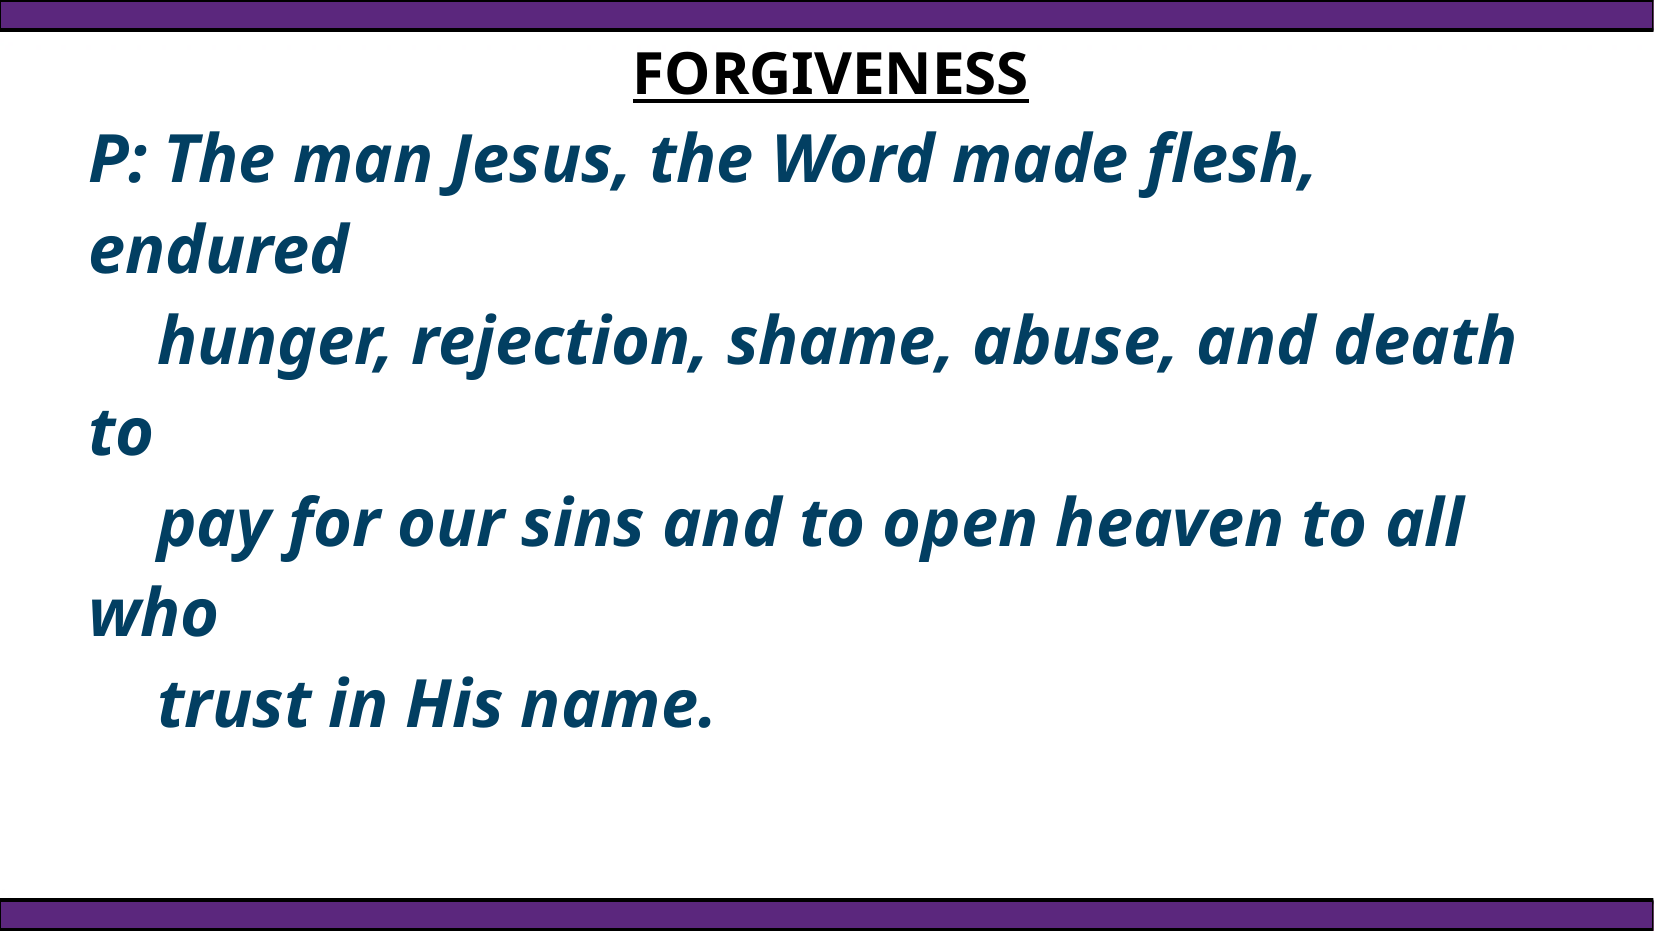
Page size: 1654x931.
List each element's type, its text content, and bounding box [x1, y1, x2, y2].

text_box [0, 0, 1654, 31]
text_box [0, 900, 1654, 931]
picture [0, 31, 1654, 900]
text_box FORGIVENESS P: The man Jesus, the Word made flesh, endured hunger, rejection, shame, abuse, and death to pay for our sins and to open heaven to all who trust in His name. [73, 25, 1589, 473]
